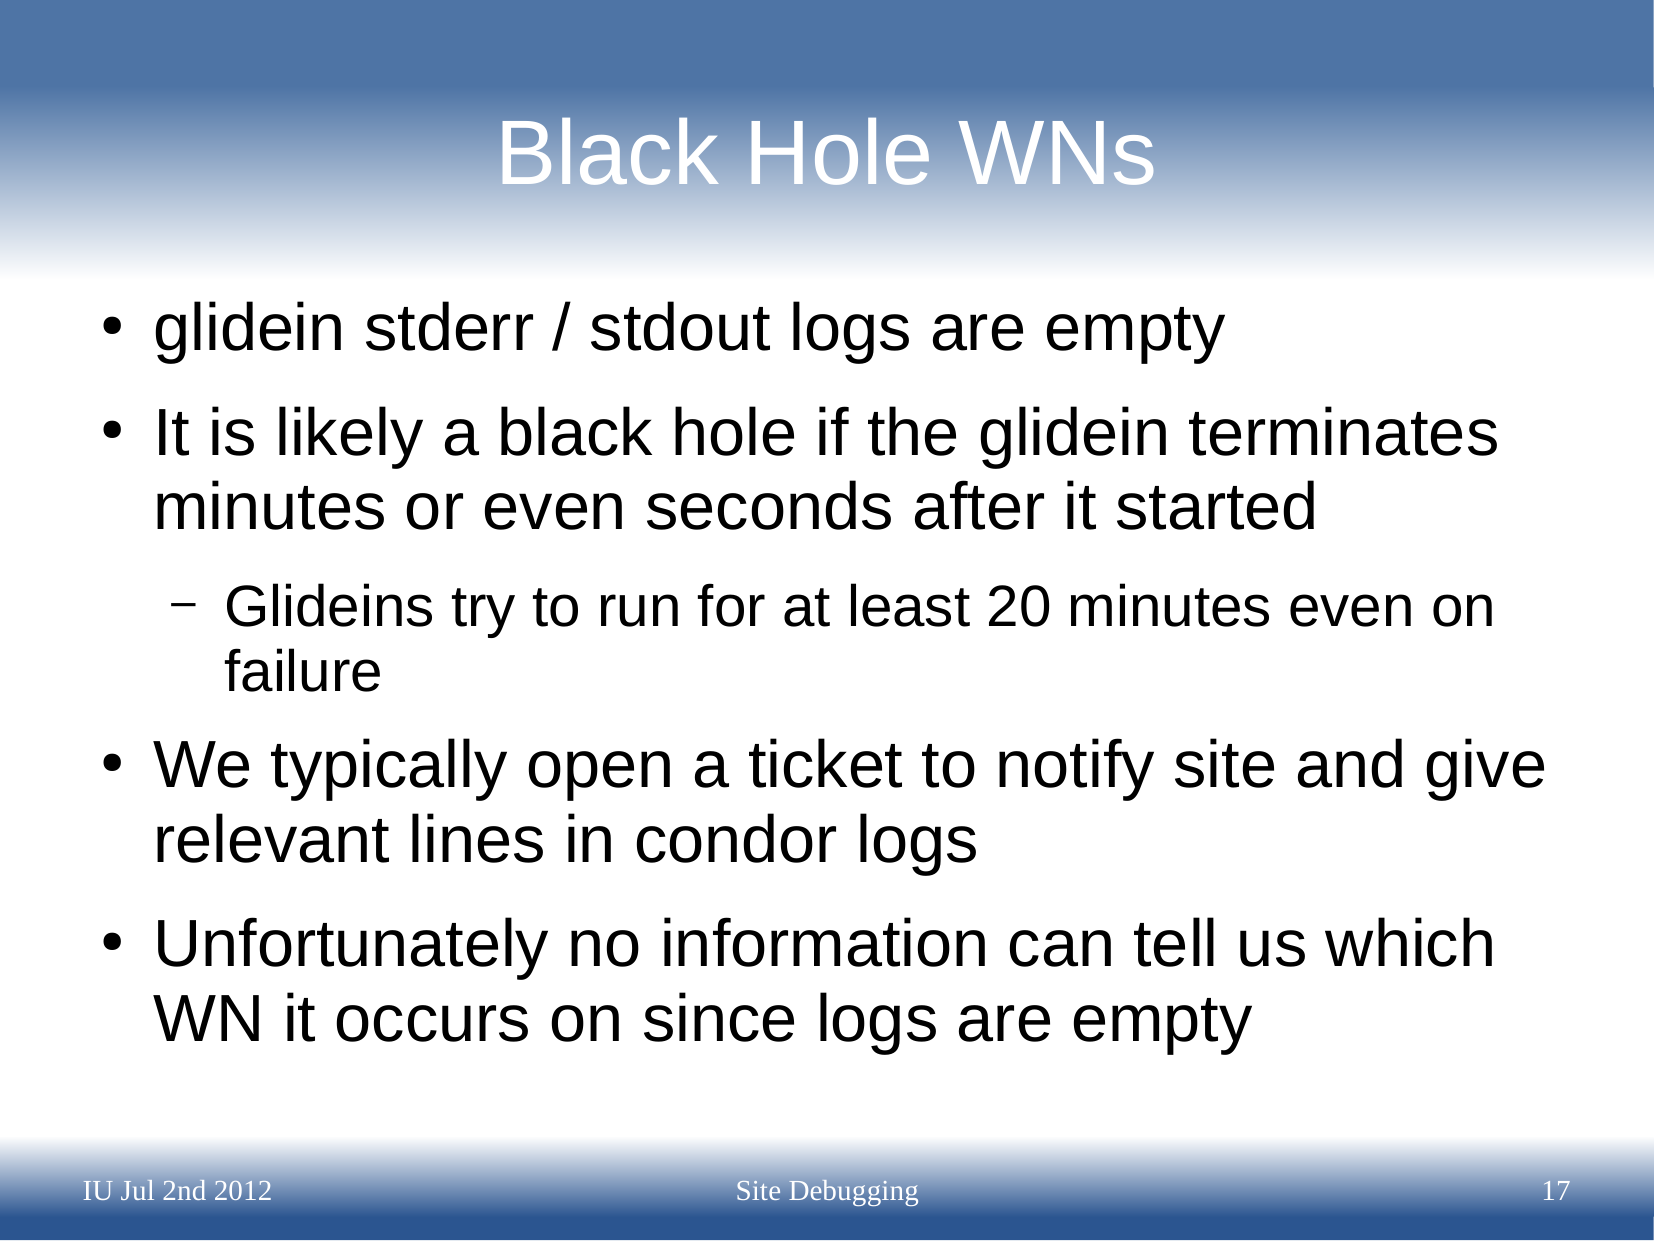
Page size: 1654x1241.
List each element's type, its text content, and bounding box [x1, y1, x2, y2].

list glidein stderr / stdout logs are empty It is likely a black hole if the glidein terminates minutes or even seconds after it started Glideins try to run for at least 20 minutes even on failure We typically open a ticket to notify site and give relevant lines in condor logs Unfortunately no information can tell us which WN it occurs on since logs are empty [82, 290, 1571, 1204]
title Black Hole WNs [82, 49, 1571, 257]
